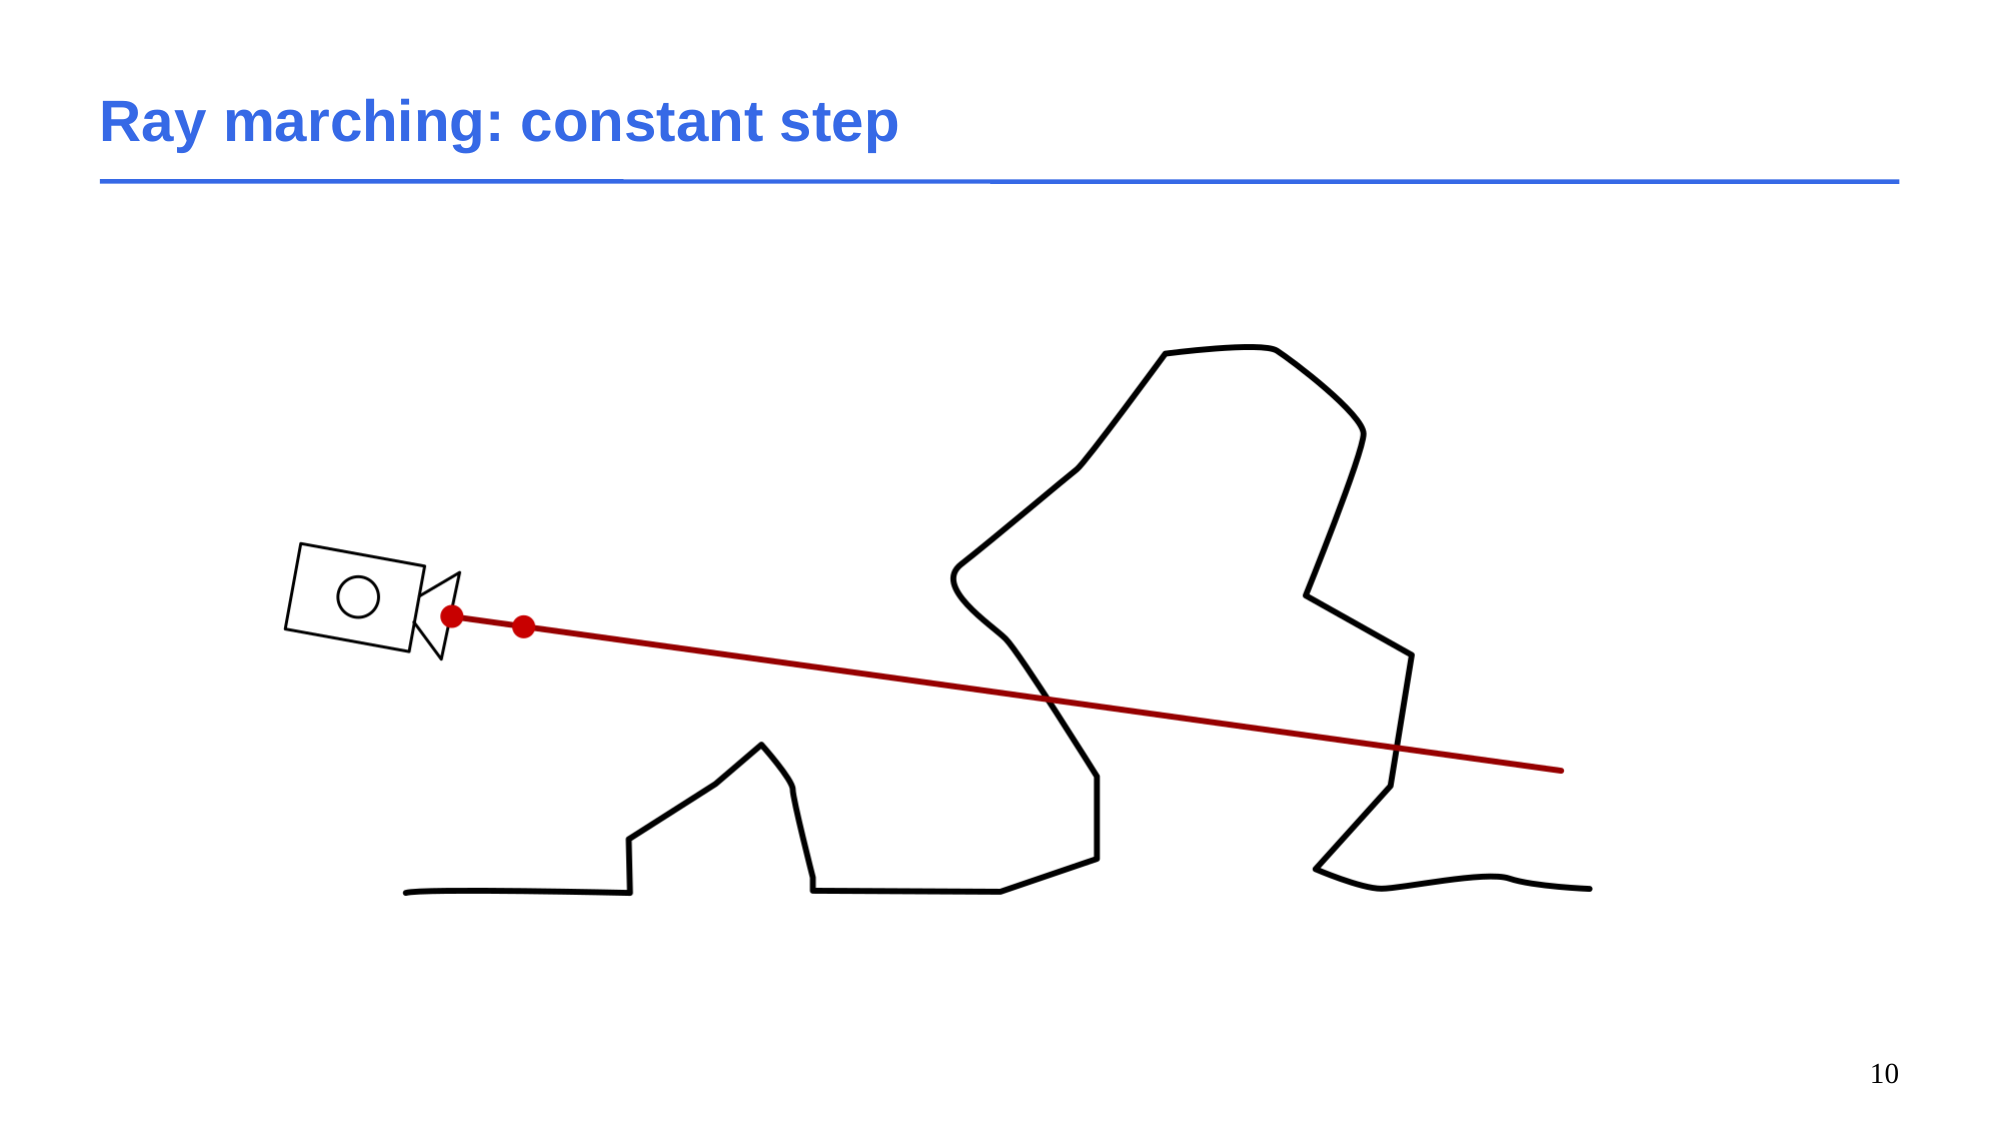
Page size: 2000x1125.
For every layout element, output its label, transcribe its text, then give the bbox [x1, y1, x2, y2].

picture [176, 302, 1726, 1048]
title Ray marching: constant step [99, 27, 1900, 215]
